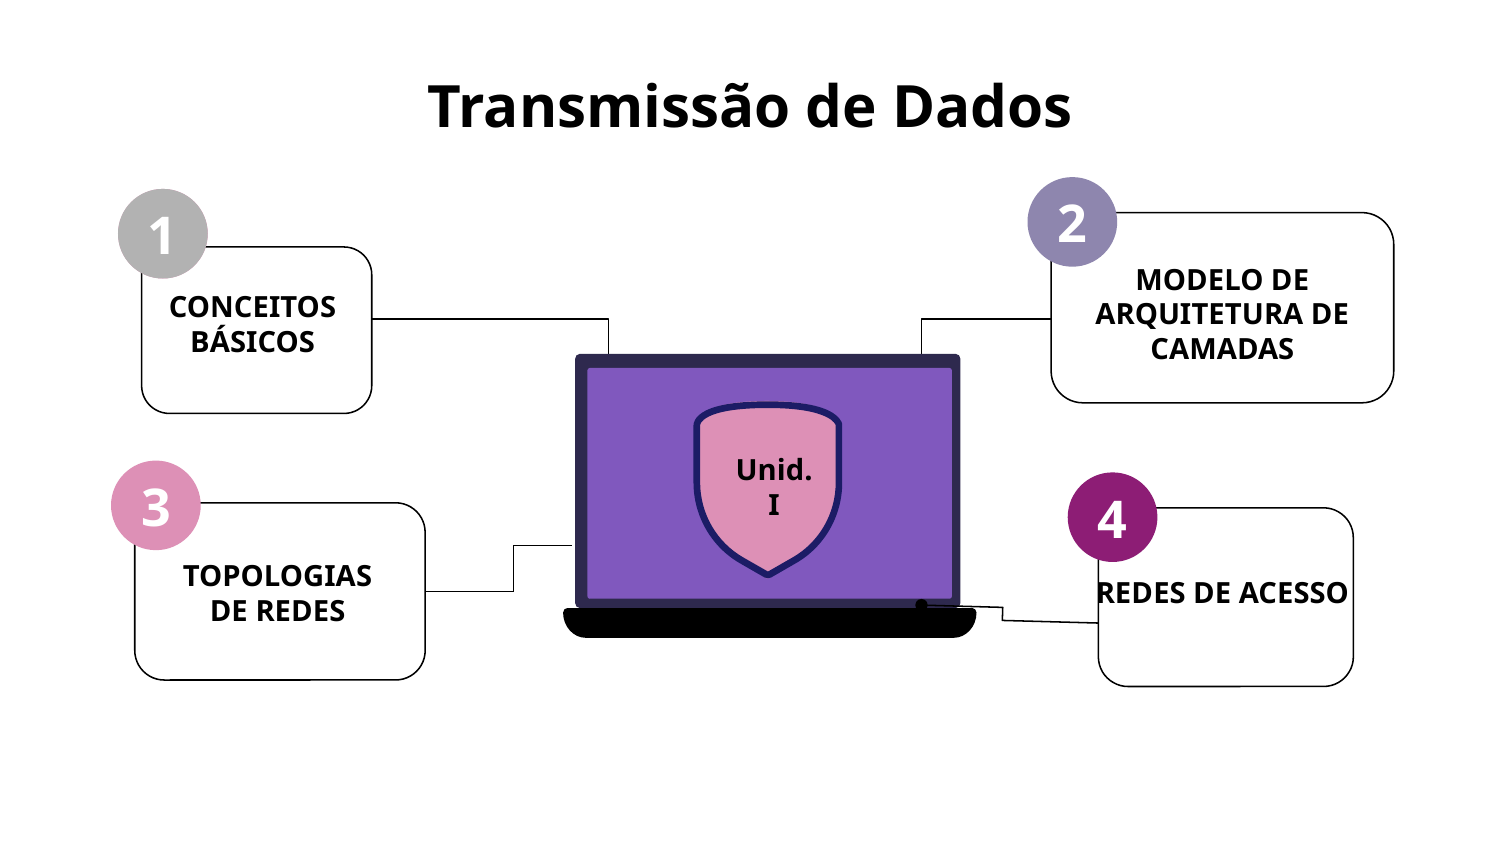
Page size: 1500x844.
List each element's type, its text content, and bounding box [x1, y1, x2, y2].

text_box MODELO DE ARQUITETURA DE CAMADAS [1086, 299, 1359, 327]
text_box CONCEITOS BÁSICOS [154, 308, 351, 339]
text_box [563, 353, 977, 638]
title Transmissão de Dados [75, 53, 1425, 148]
text_box REDES DE ACESSO [1086, 578, 1359, 606]
text_box 3 [111, 460, 201, 551]
text_box 4 [1067, 472, 1158, 562]
text_box Unid. I [697, 472, 851, 500]
text_box 1 [117, 188, 208, 279]
text_box 2 [1027, 177, 1118, 267]
text_box TOPOLOGIAS DE REDES [165, 578, 390, 606]
